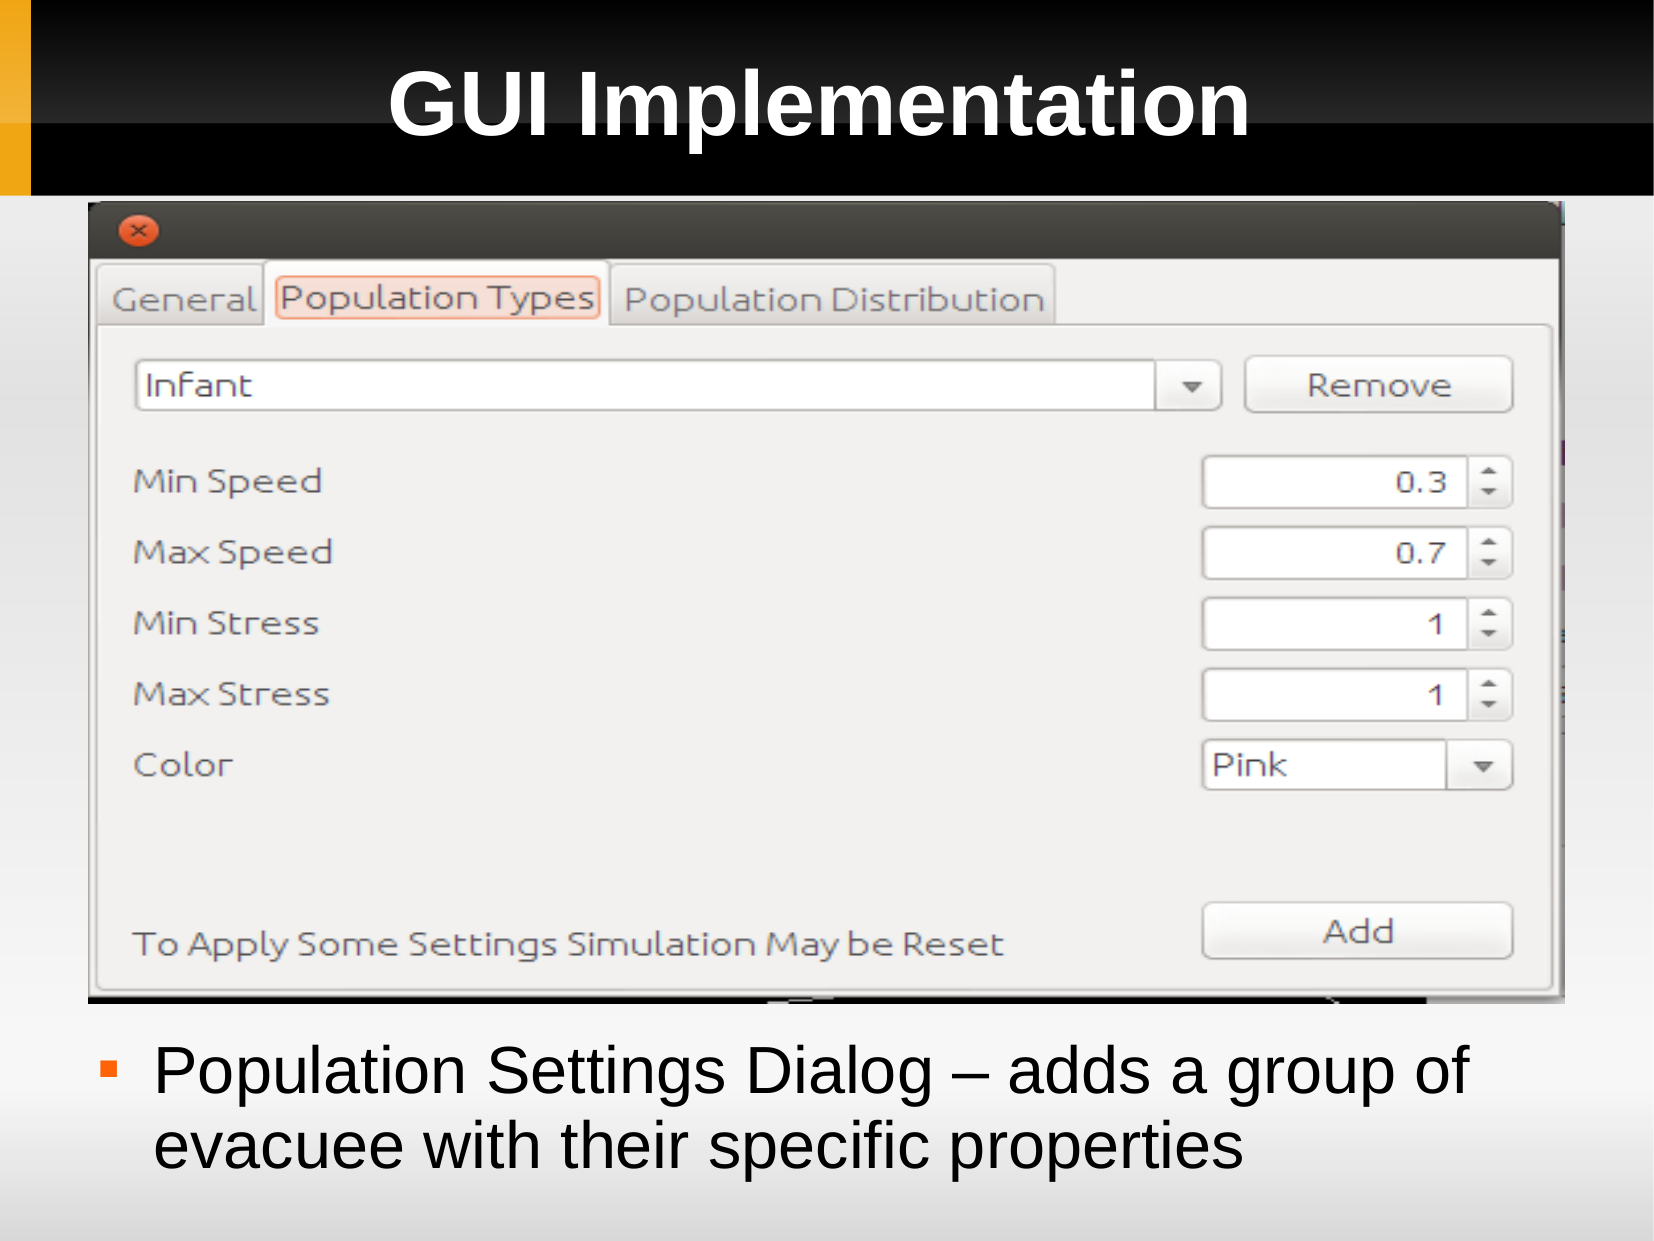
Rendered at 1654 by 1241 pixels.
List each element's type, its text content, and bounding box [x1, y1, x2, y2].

title GUI Implementation [76, 0, 1565, 208]
picture [0, 0, 1654, 1241]
list Population Settings Dialog – adds a group of evacuee with their specific properties [82, 1033, 1571, 1184]
